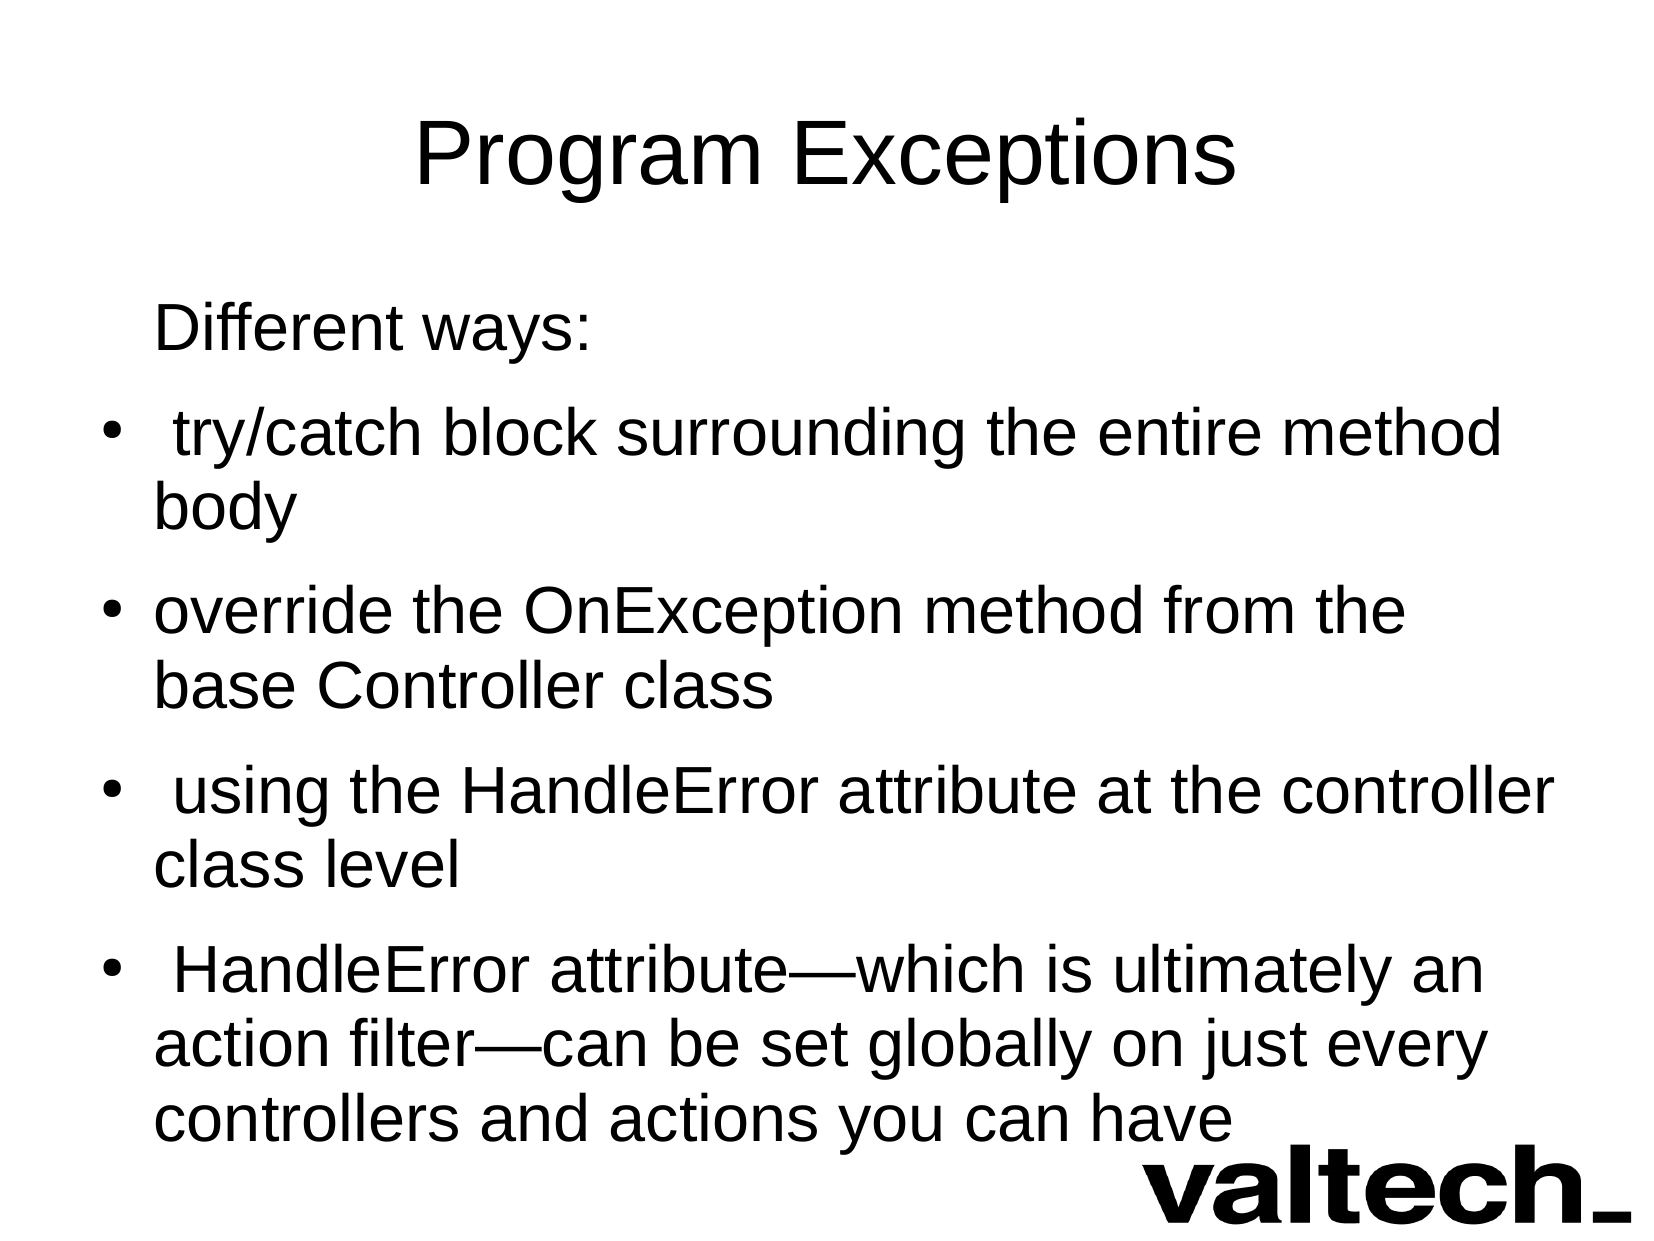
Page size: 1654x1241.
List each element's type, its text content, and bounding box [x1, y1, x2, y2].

list Different ways: try/catch block surrounding the entire method body override the OnException method from the base Controller class using the HandleError attribute at the controller class level HandleError attribute—which is ultimately an action filter—can be set globally on just every controllers and actions you can have [82, 290, 1571, 1157]
title Program Exceptions [82, 49, 1571, 257]
picture [1122, 1121, 1645, 1241]
